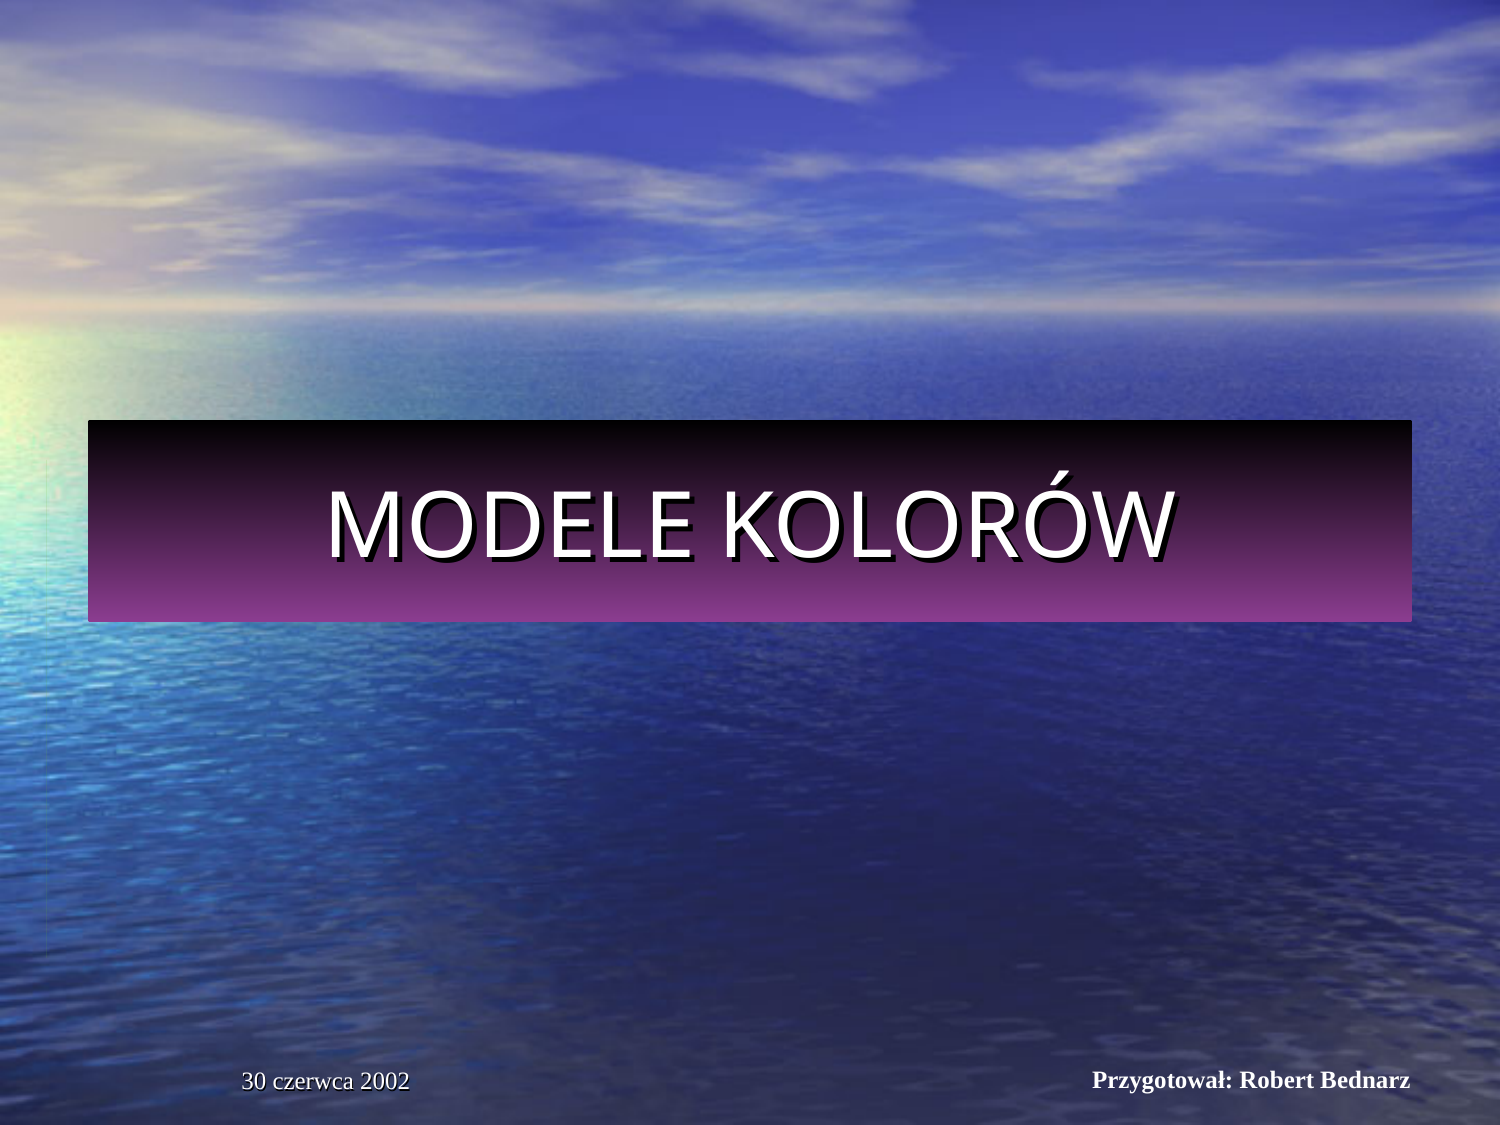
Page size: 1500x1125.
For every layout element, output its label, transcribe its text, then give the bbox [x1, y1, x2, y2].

picture [0, 0, 1500, 1125]
title MODELE KOLORÓW [88, 420, 1412, 622]
